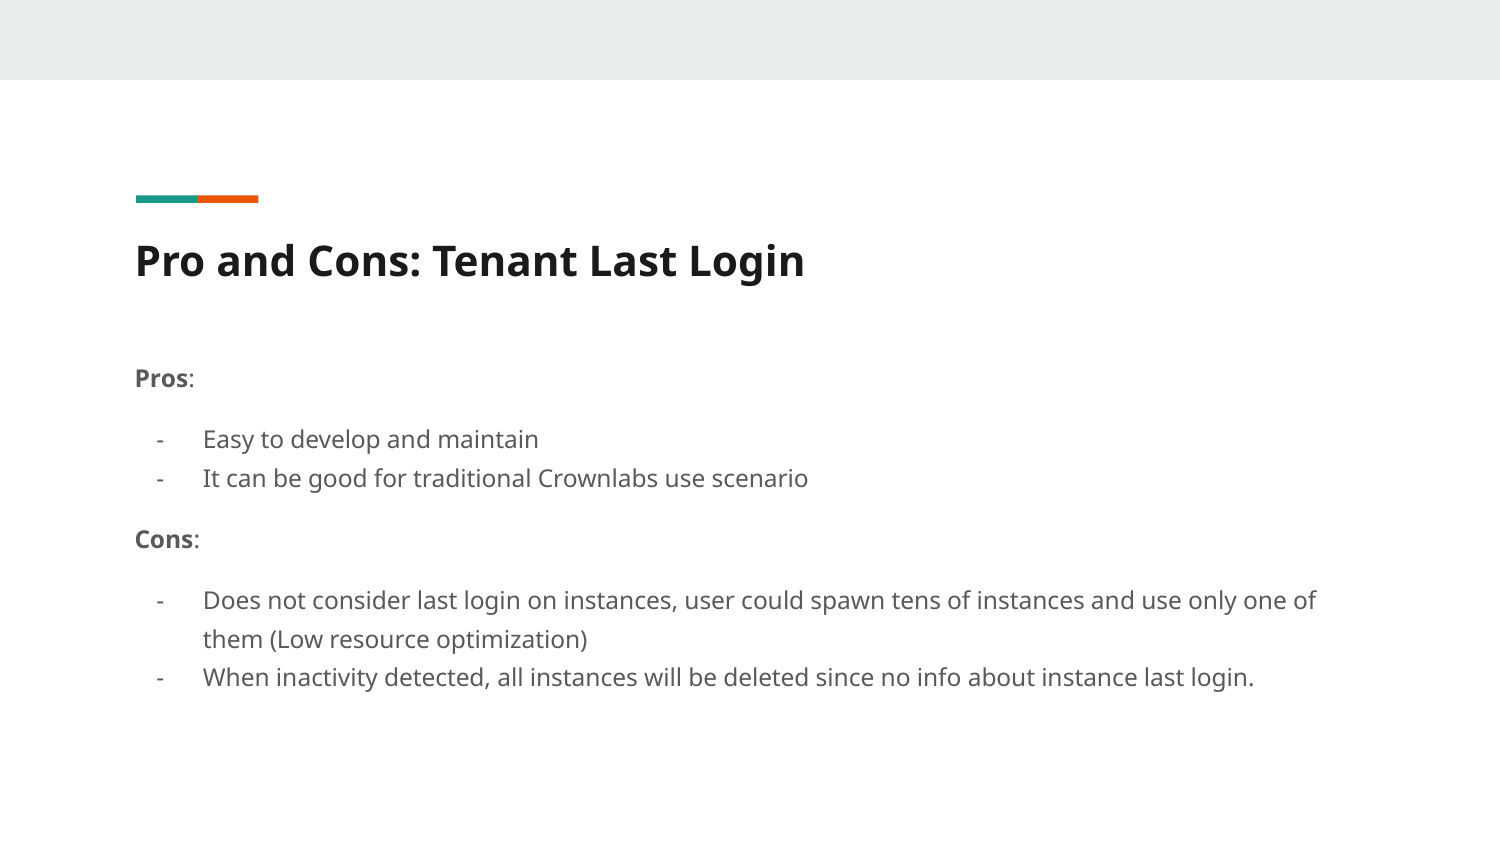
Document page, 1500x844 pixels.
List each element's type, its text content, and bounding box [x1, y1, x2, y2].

title Pro and Cons: Tenant Last Login [119, 216, 1381, 305]
list Pros: Easy to develop and maintain It can be good for traditional Crownlabs use scenario Cons: Does not consider last login on instances, user could spawn tens of instances and use only one of them (Low resource optimization) When inactivity detected, all instances will be deleted since no info about instance last login. [119, 341, 1381, 712]
